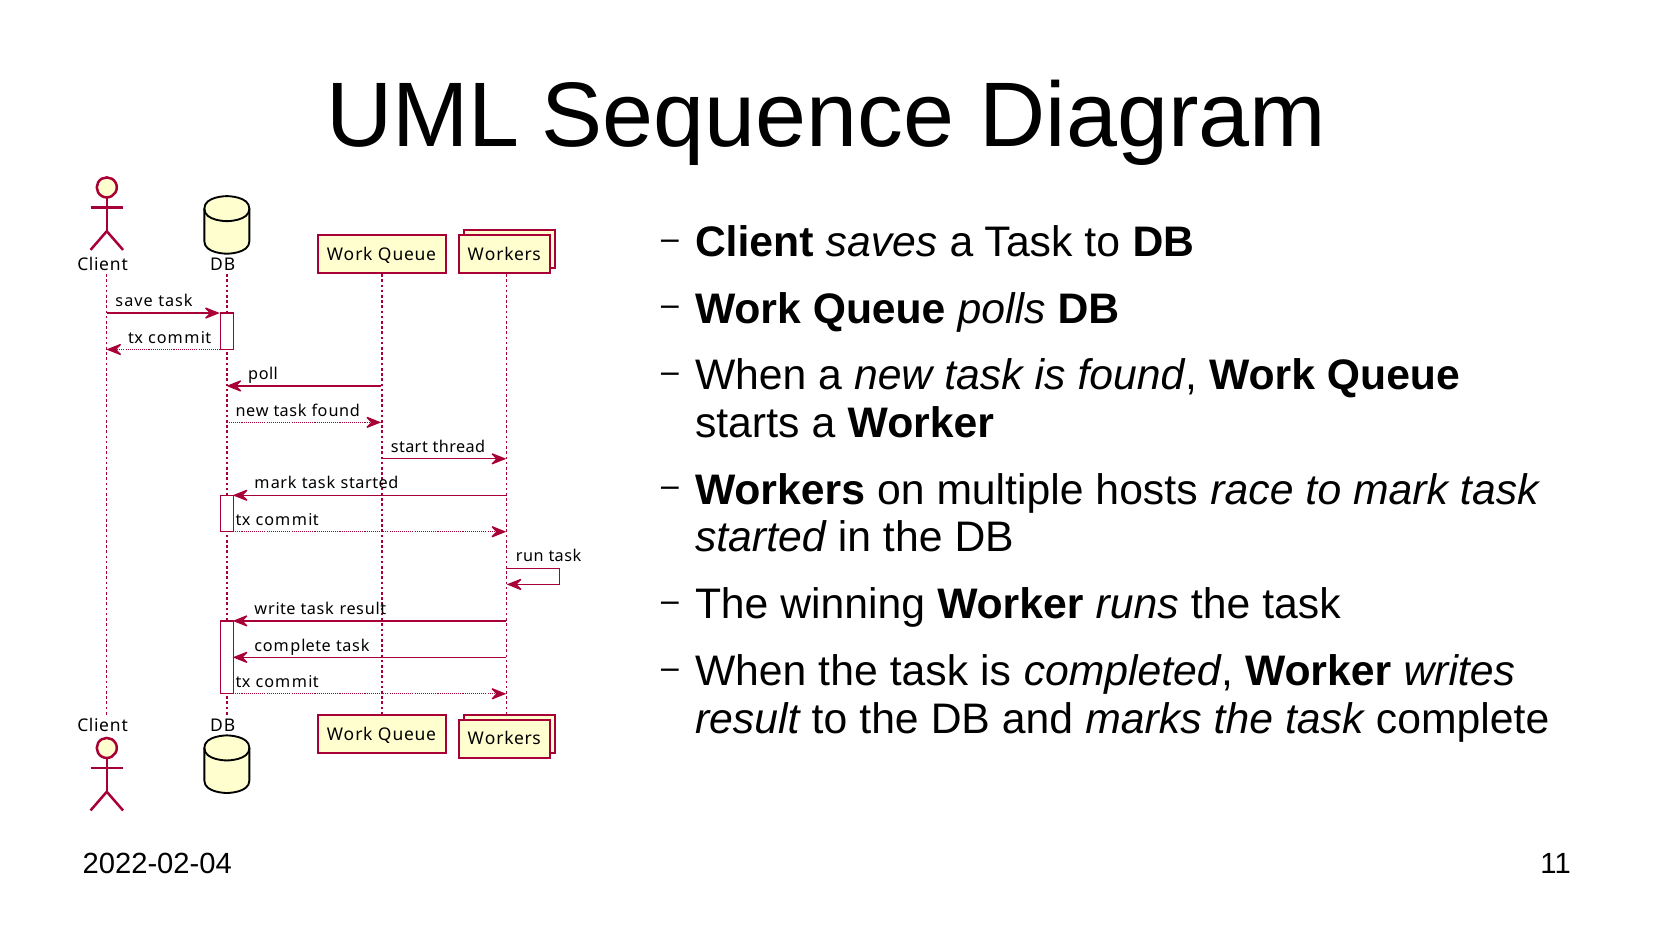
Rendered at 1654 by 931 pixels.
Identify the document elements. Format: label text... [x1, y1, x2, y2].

list Client saves a Task to DB Work Queue polls DB When a new task is found, Work Queue starts a Worker Workers on multiple hosts race to mark task started in the DB The winning Worker runs the task When the task is completed, Worker writes result to the DB and marks the task complete [649, 217, 1571, 758]
picture [70, 168, 591, 820]
title UML Sequence Diagram [82, 37, 1571, 193]
